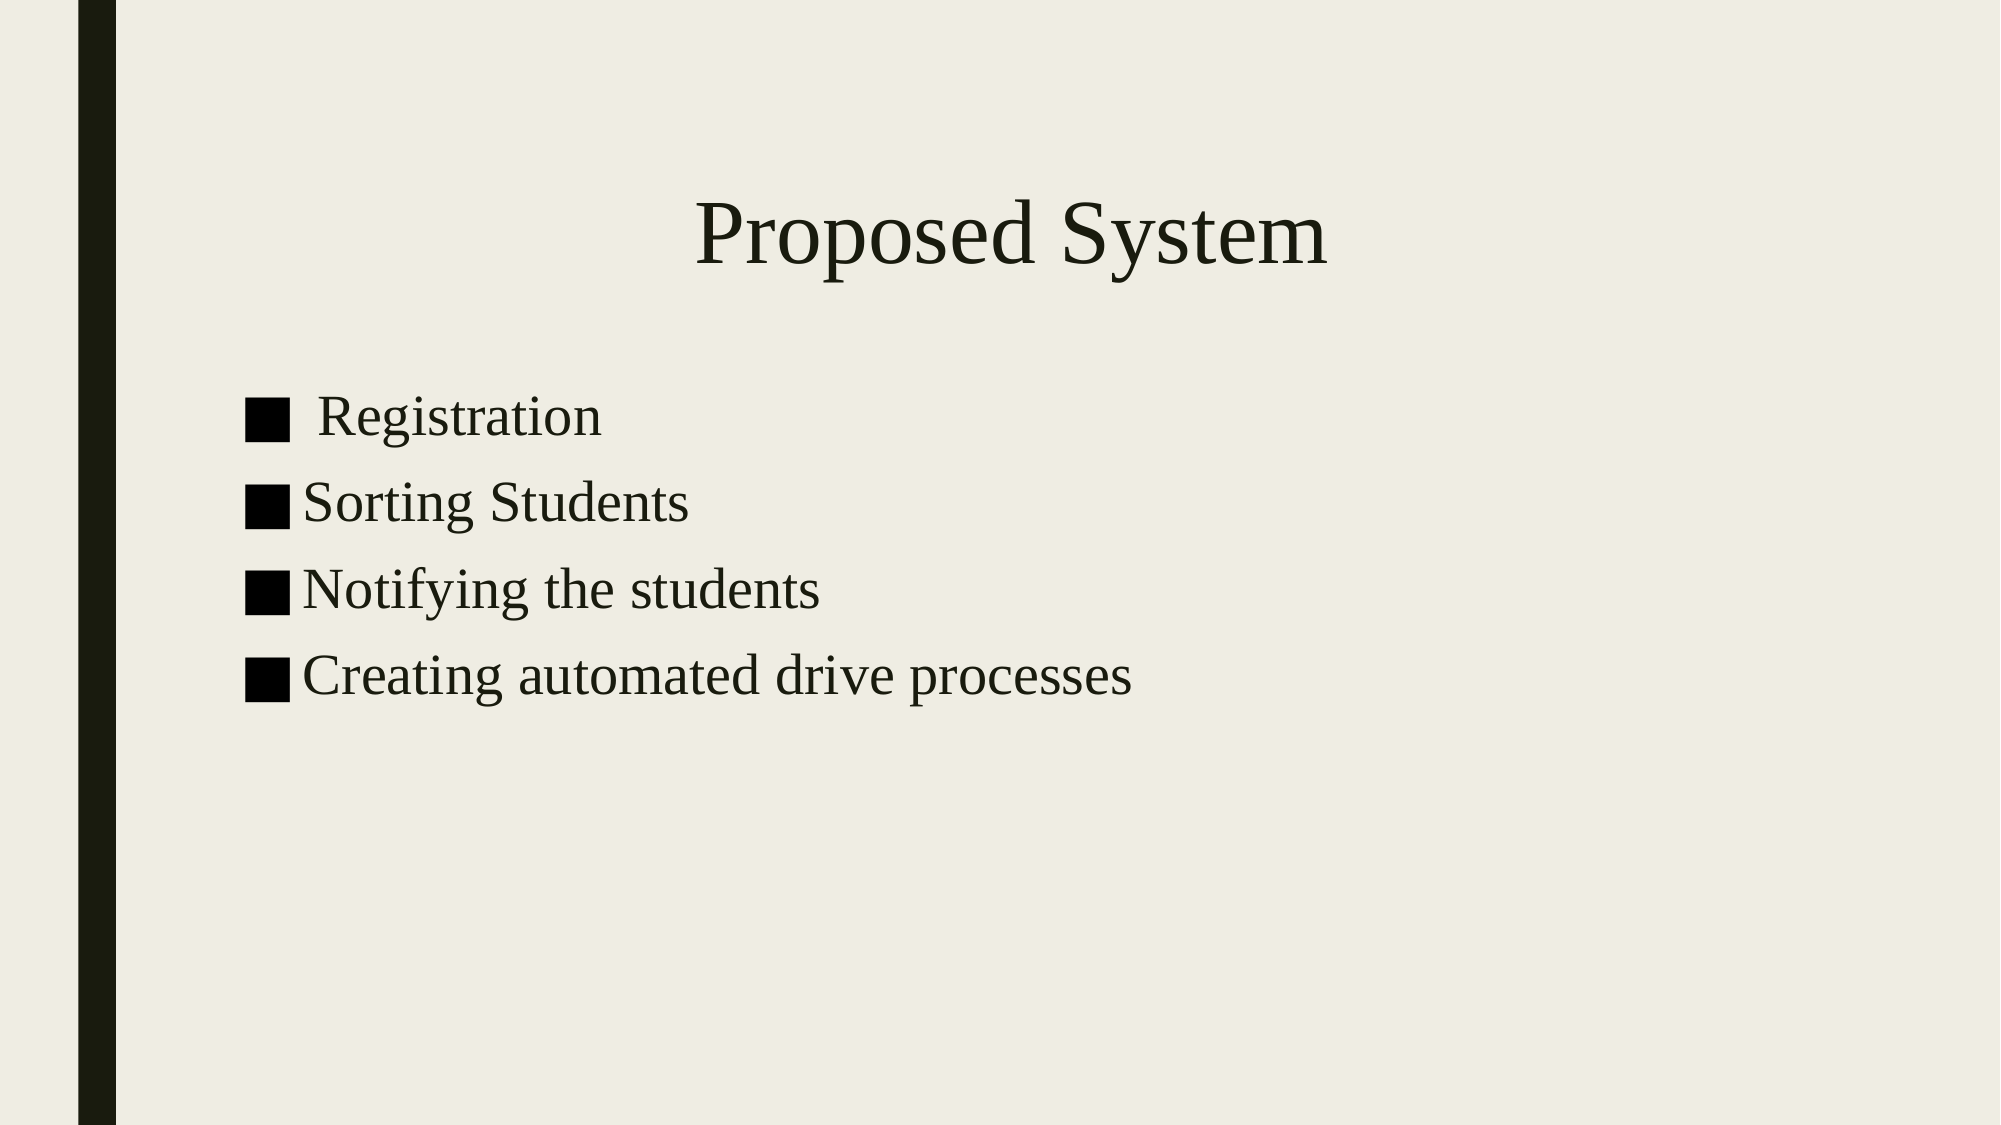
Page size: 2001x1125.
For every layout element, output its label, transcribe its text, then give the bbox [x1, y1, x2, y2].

list Registration Sorting Students Notifying the students Creating automated drive processes [225, 375, 1801, 963]
title Proposed System [225, 177, 1801, 355]
